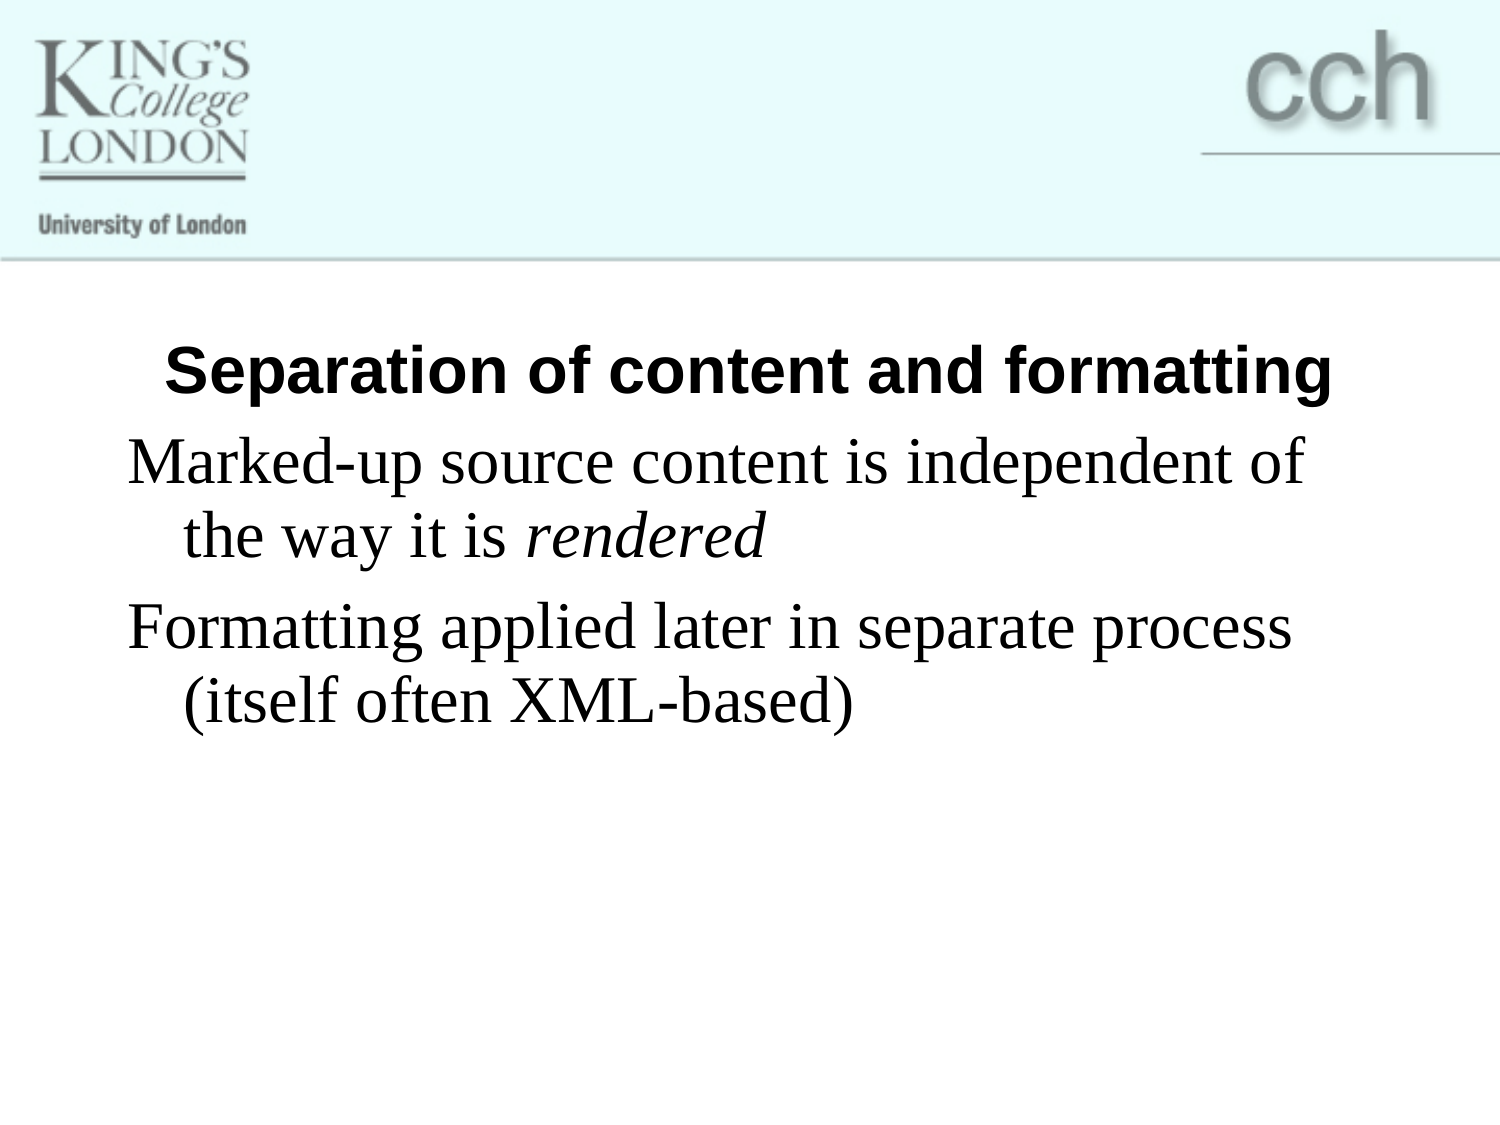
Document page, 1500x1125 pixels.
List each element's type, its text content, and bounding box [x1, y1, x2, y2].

list Separation of content and formatting Marked-up source content is independent of the way it is rendered Formatting applied later in separate process (itself often XML-based) [112, 324, 1388, 1001]
picture [0, 0, 1500, 1125]
